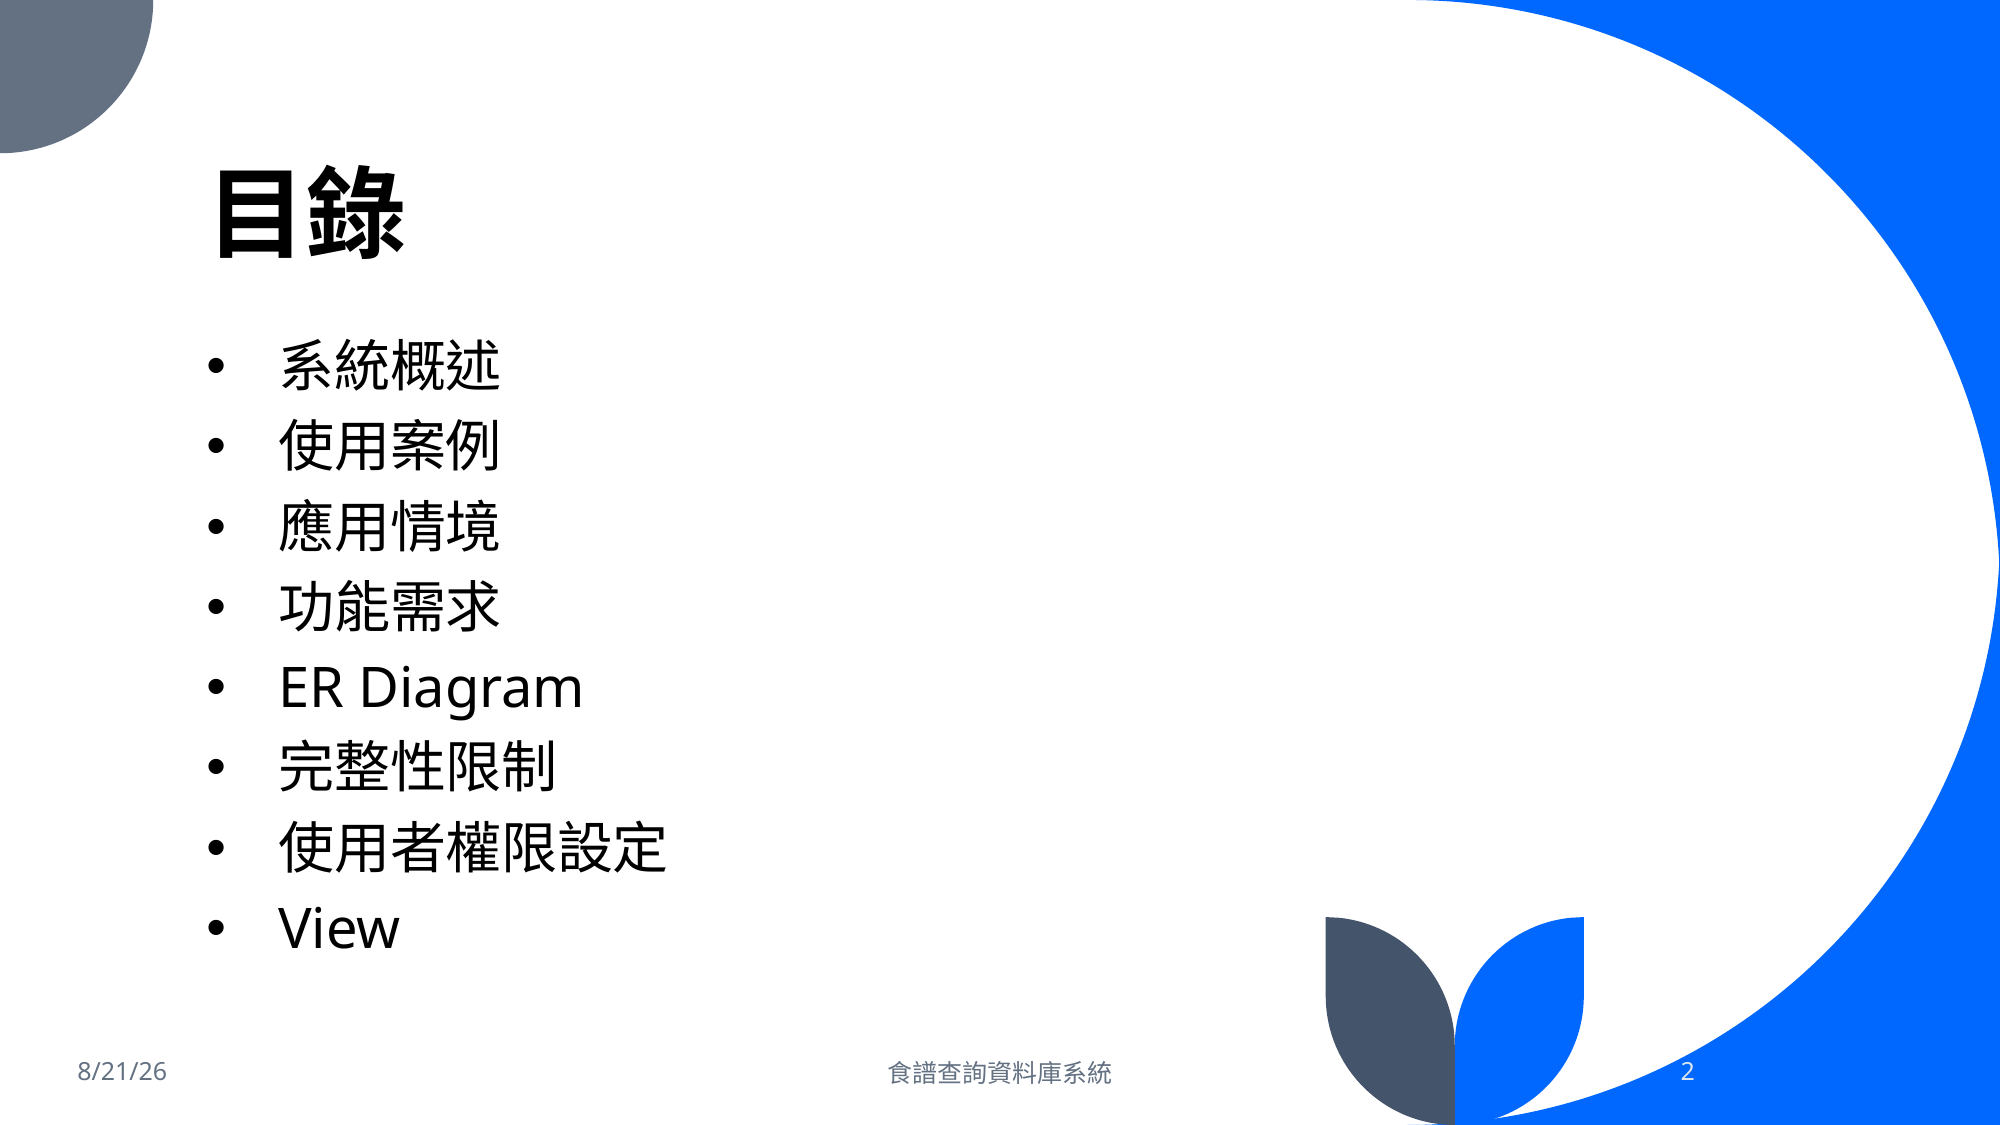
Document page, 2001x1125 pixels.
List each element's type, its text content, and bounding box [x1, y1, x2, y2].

slide_number 2 [1665, 1042, 1938, 1103]
slide_number 6/10/2025 [62, 1042, 513, 1103]
list 系統概述 使用案例 應用情境 功能需求 ER Diagram 完整性限制 使用者權限設定 View​ [191, 330, 1800, 975]
footer 食譜查詢資料庫系統 [662, 1042, 1338, 1103]
title 目錄 [191, 62, 1796, 280]
